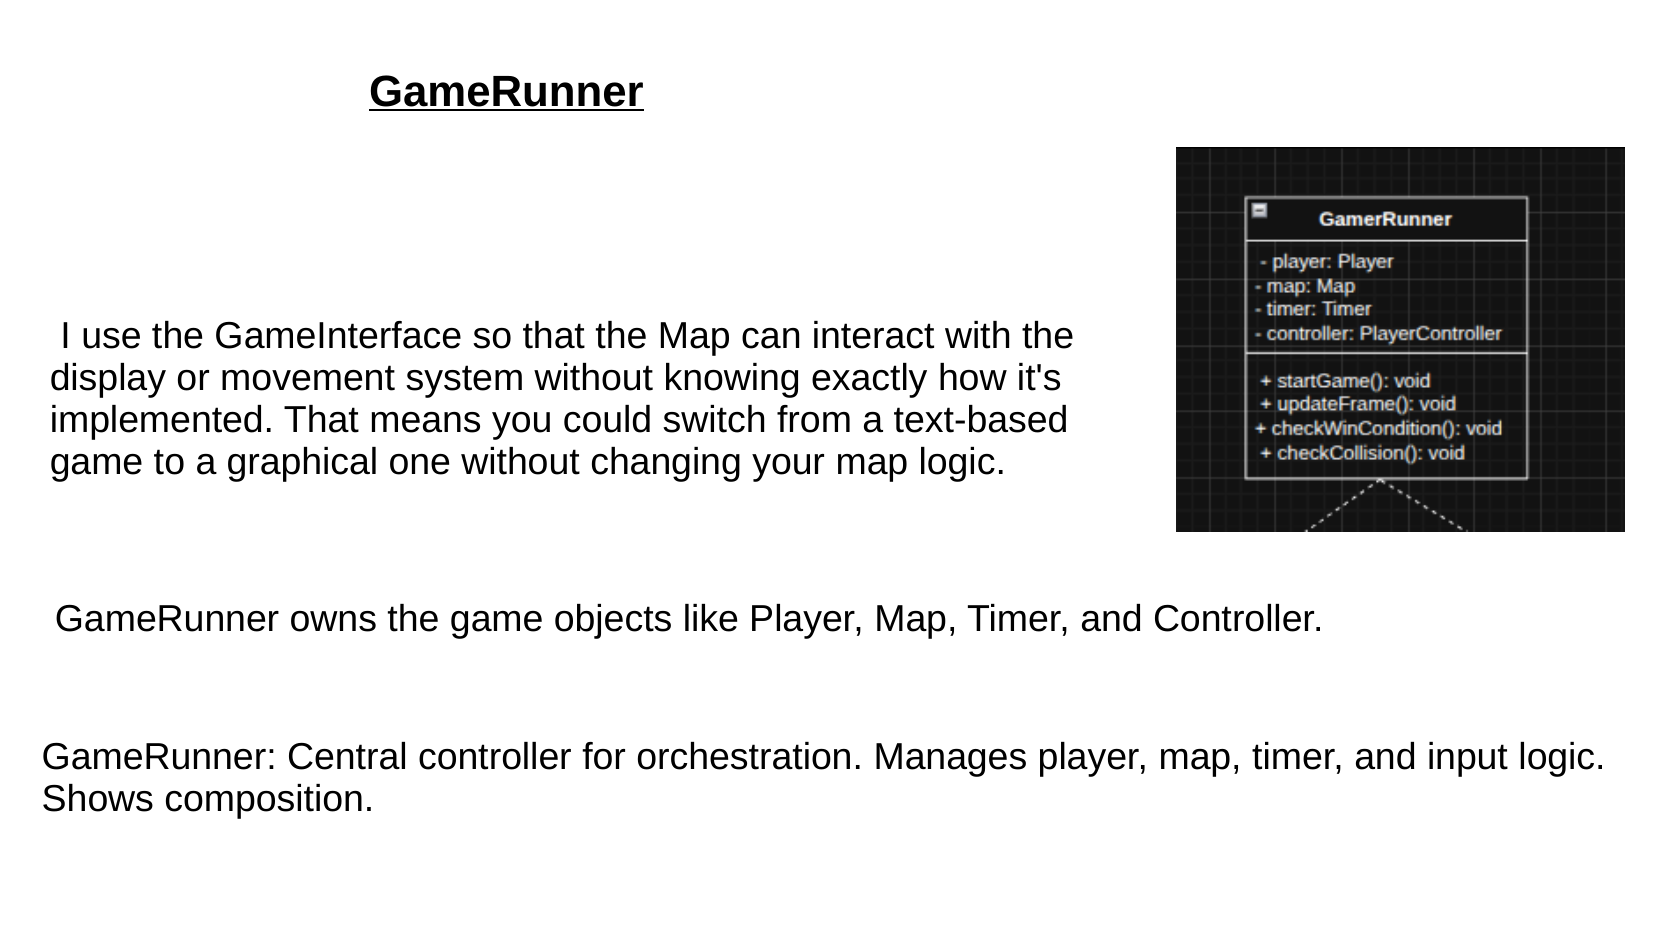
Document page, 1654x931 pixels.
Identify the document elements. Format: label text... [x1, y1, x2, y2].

picture [1176, 147, 1625, 532]
text_box GameRunner [354, 59, 945, 178]
text_box GameRunner owns the game objects like Player, Map, Timer, and Controller. [29, 590, 1555, 648]
text_box GameRunner: Central controller for orchestration. Manages player, map, timer, and input logic. Shows composition. [26, 727, 1625, 827]
text_box I use the GameInterface so that the Map can interact with the display or movement system without knowing exactly how it's implemented. That means you could switch from a text-based game to a graphical one without changing your map logic. [35, 306, 1182, 532]
